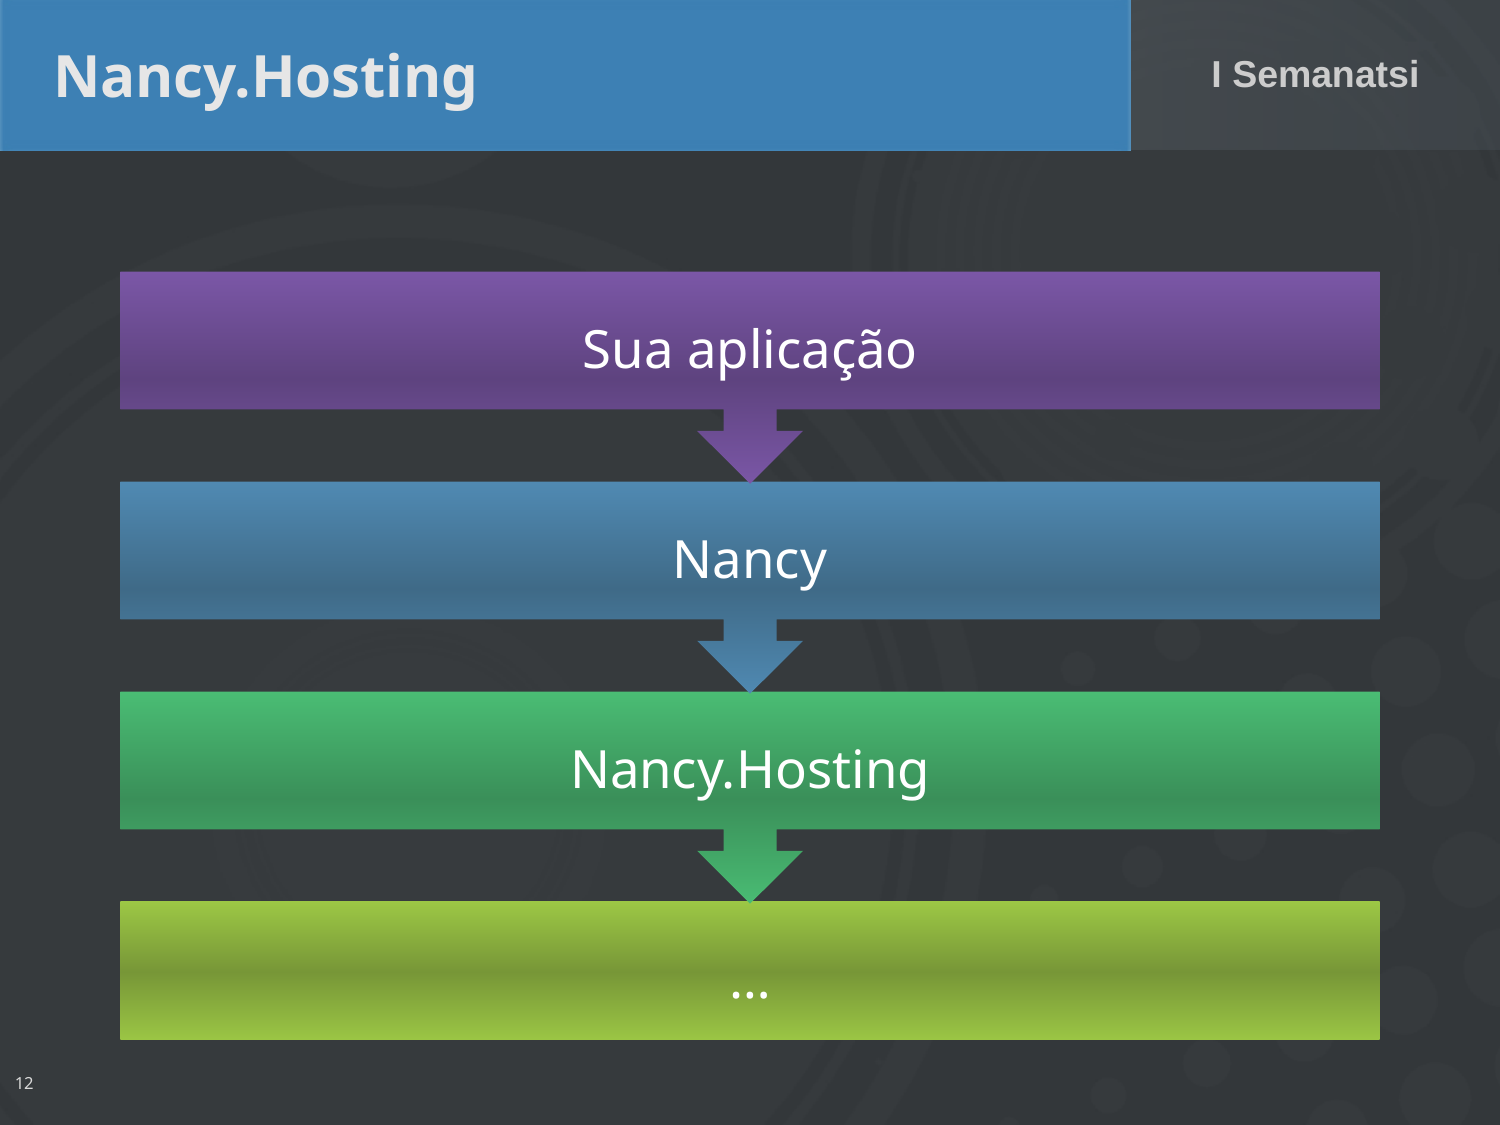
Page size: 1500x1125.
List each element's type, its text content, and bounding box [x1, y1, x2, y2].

text_box [120, 271, 1380, 1039]
text_box Nancy [648, 513, 852, 603]
text_box Nancy.Hosting [538, 723, 962, 813]
text_box Sua aplicação [508, 303, 993, 393]
picture [0, 0, 1500, 1125]
text_box … [709, 933, 791, 1023]
title Nancy.Hosting [53, 0, 1128, 149]
